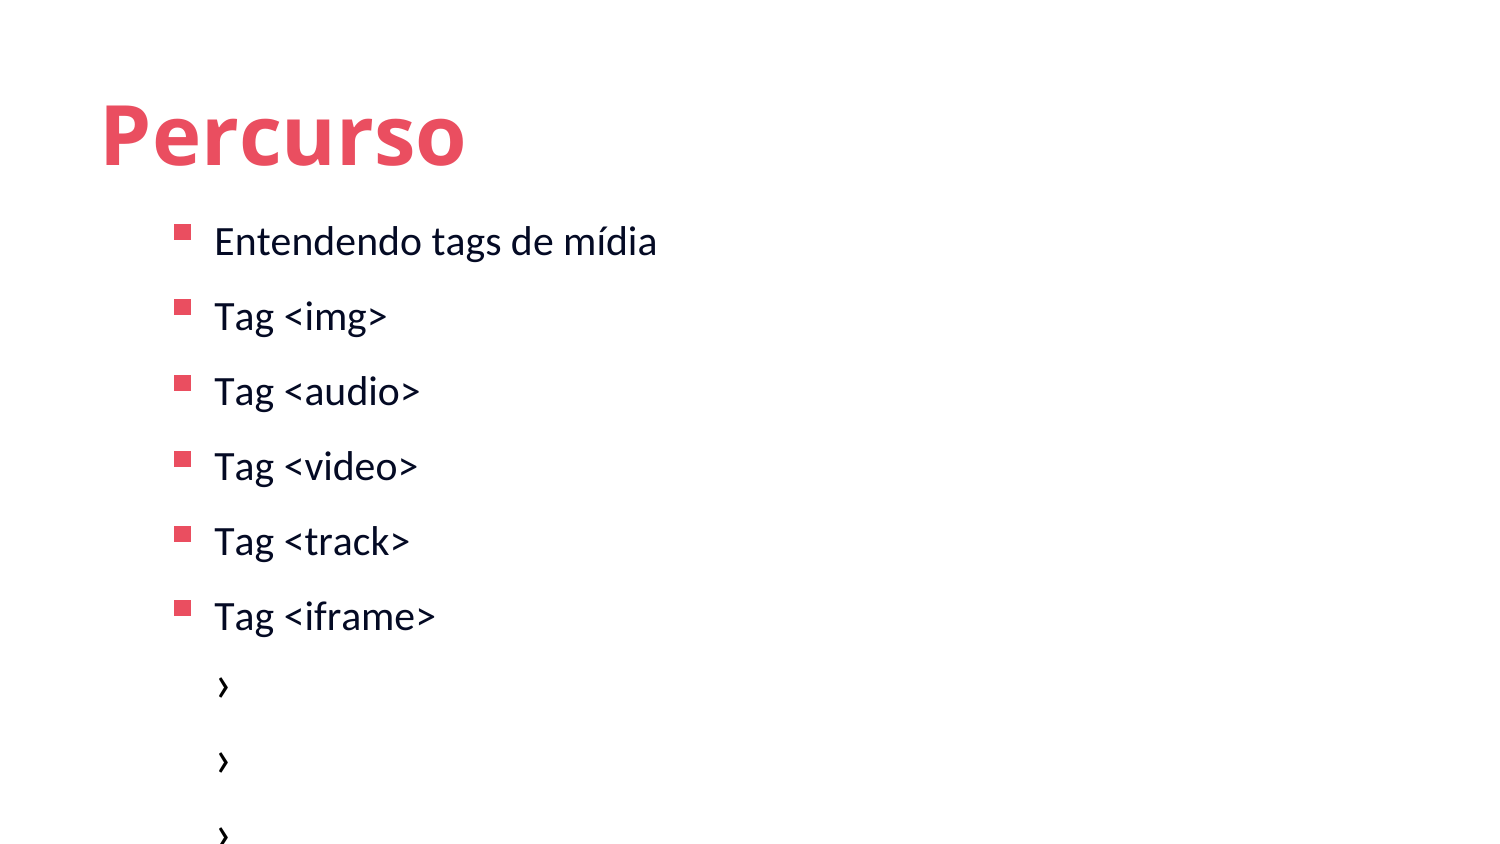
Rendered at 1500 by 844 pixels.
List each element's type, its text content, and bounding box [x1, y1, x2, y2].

text_box [174, 224, 191, 240]
text_box [174, 526, 191, 542]
text_box Percurso [85, 52, 1301, 191]
text_box [174, 375, 191, 391]
text_box [174, 600, 191, 616]
text_box Entendendo tags de mídia Tag <img> Tag <audio> Tag <video> Tag <track> Tag <iframe> [199, 181, 1162, 745]
text_box [174, 299, 191, 315]
text_box [174, 451, 191, 467]
